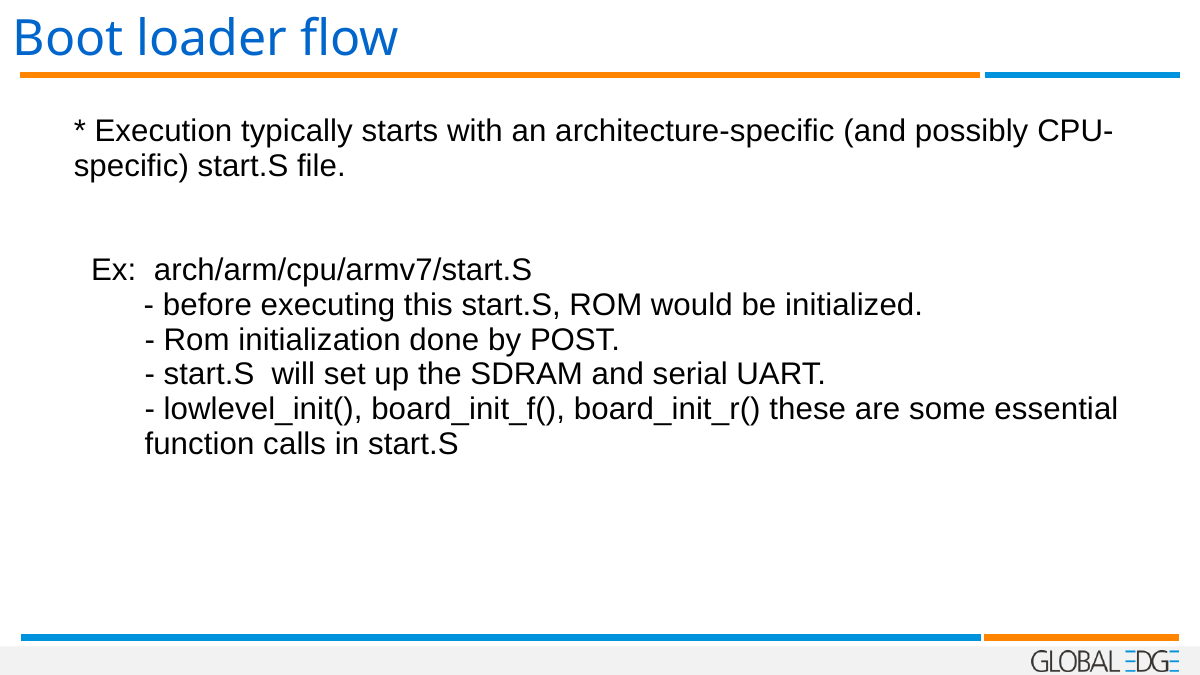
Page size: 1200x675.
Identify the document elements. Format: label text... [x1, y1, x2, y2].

picture [1031, 650, 1179, 672]
text_box * Execution typically starts with an architecture-specific (and possibly CPU- specific) start.S file. Ex: arch/arm/cpu/armv7/start.S - before executing this start.S, ROM would be initialized. - Rom initialization done by POST. - start.S will set up the SDRAM and serial UART. - lowlevel_init(), board_init_f(), board_init_r() these are some essential function calls in start.S [23, 106, 1182, 583]
title Boot loader flow [12, 6, 1088, 66]
